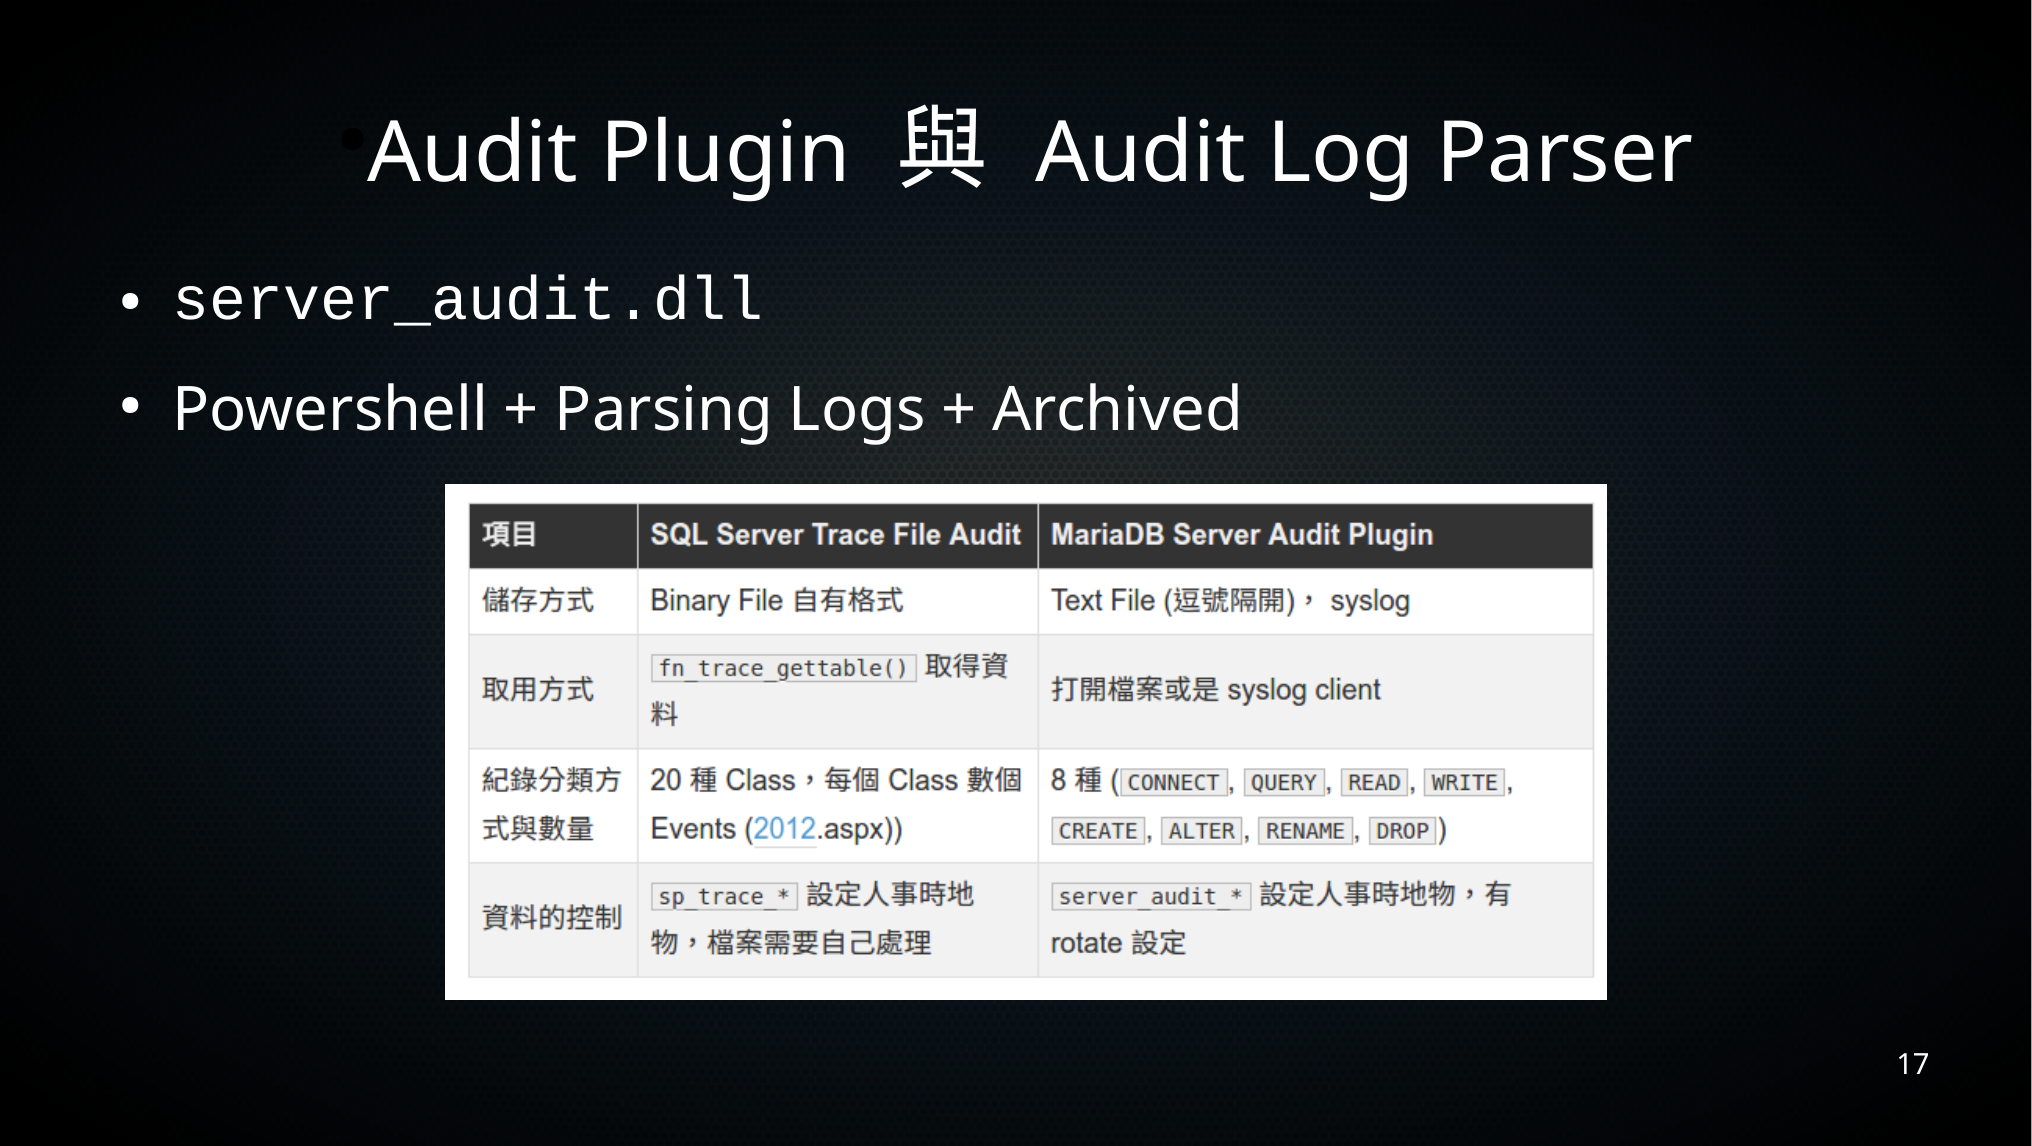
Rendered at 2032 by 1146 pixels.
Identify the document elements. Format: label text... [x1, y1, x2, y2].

list server_audit.dll Powershell + Parsing Logs + Archived [101, 268, 1890, 933]
title Audit Plugin 與 Audit Log Parser [101, 45, 1930, 237]
picture [0, 0, 2032, 1146]
